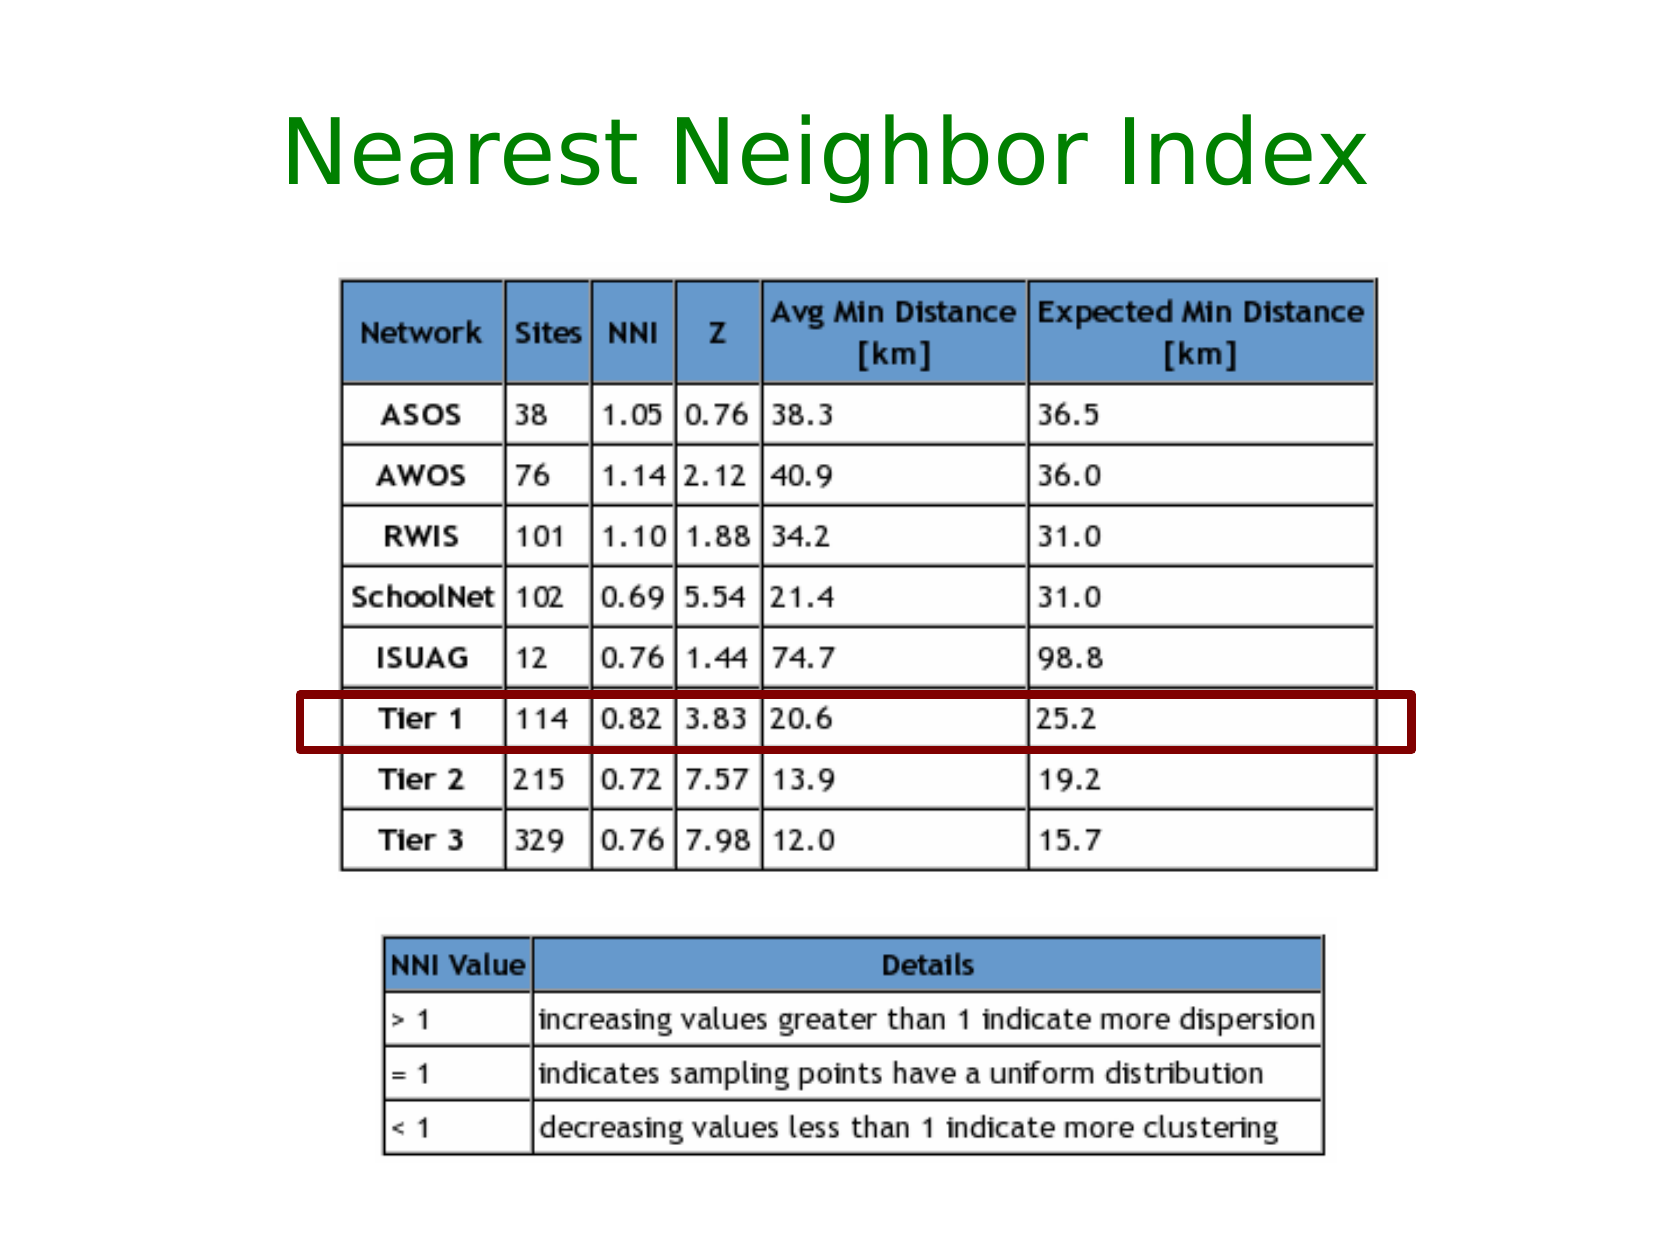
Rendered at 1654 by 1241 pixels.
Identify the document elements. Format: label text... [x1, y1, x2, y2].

picture [337, 262, 1388, 690]
picture [337, 754, 1388, 879]
picture [337, 699, 1388, 746]
picture [375, 917, 1337, 1163]
title Nearest Neighbor Index [82, 49, 1571, 257]
